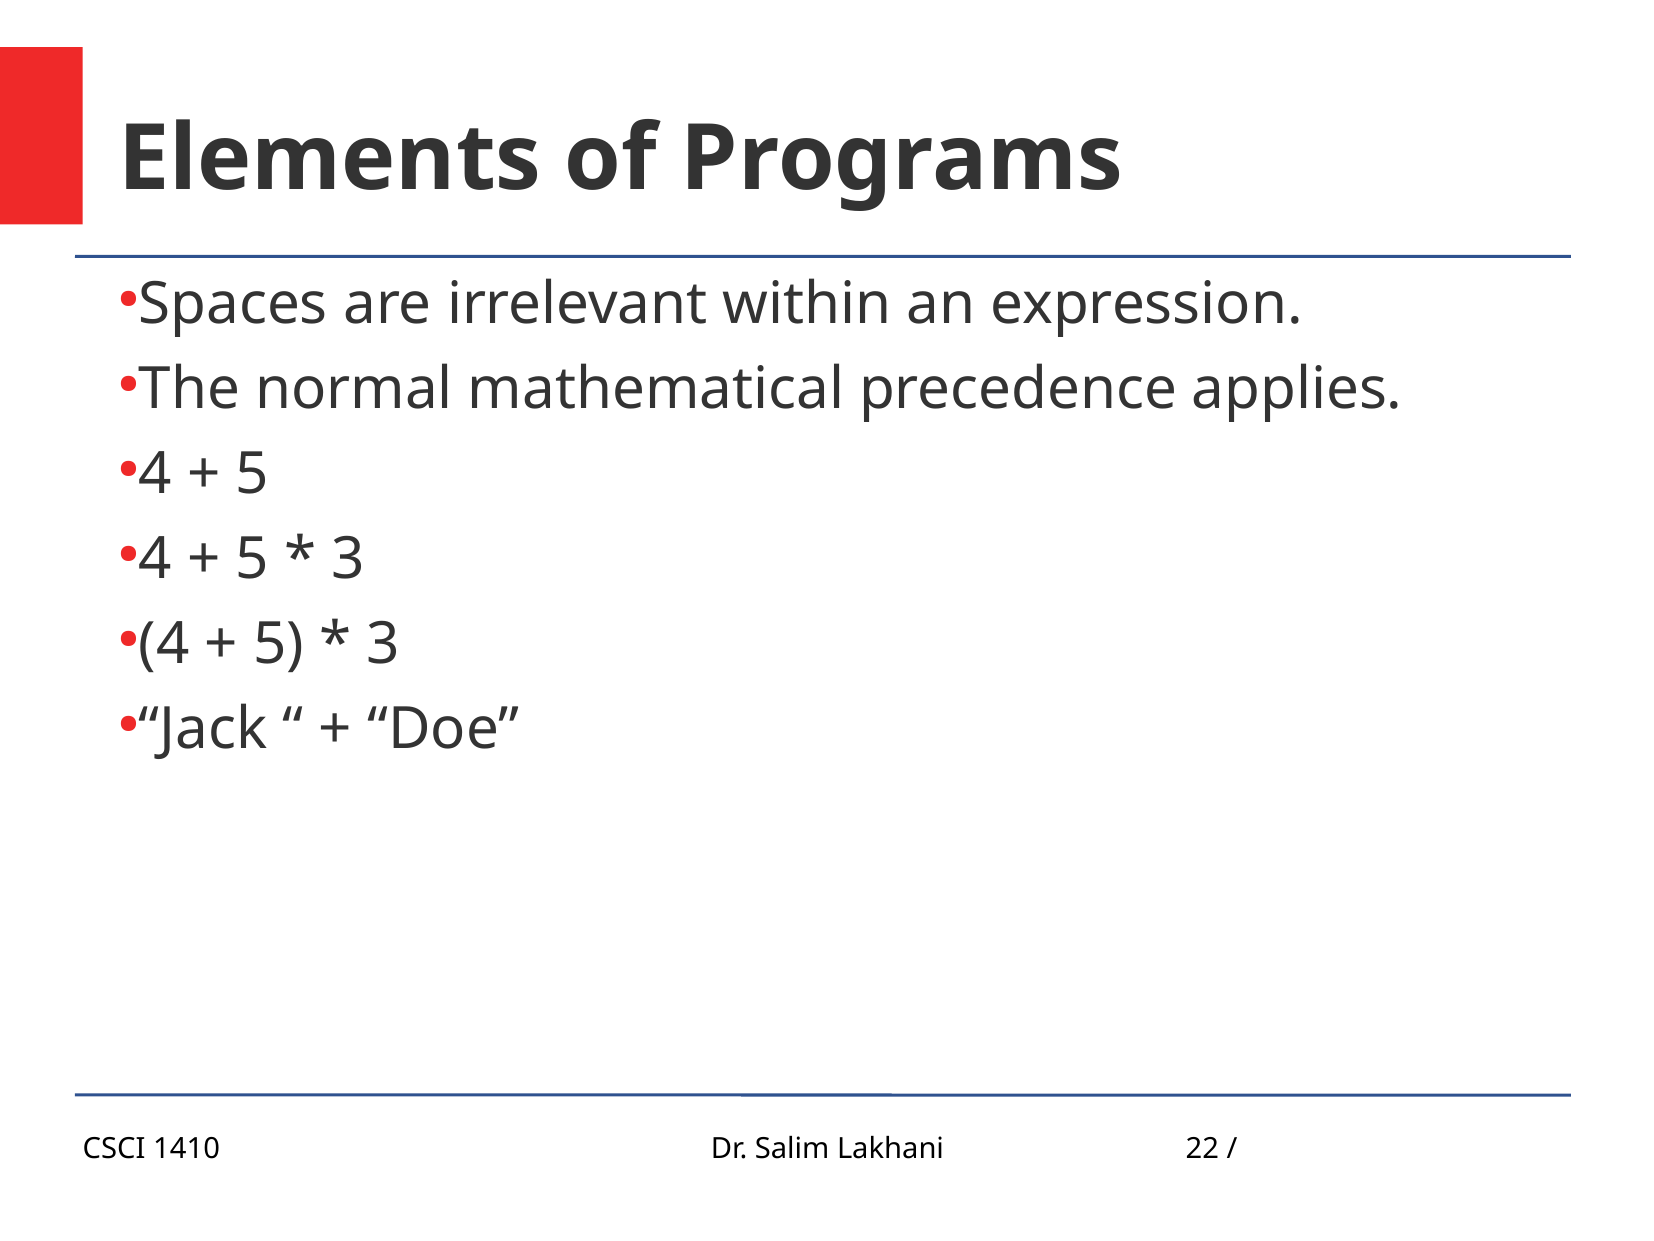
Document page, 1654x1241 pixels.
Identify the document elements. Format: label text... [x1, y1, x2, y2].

list Spaces are irrelevant within an expression. The normal mathematical precedence applies. 4 + 5 4 + 5 * 3 (4 + 5) * 3 “Jack “ + “Doe” [118, 265, 1536, 1081]
text_box / [1185, 1129, 1571, 1216]
text_box Dr. Salim Lakhani [565, 1129, 1090, 1216]
text_box CSCI 1410 [82, 1129, 468, 1216]
title Elements of Programs [118, 49, 1571, 257]
